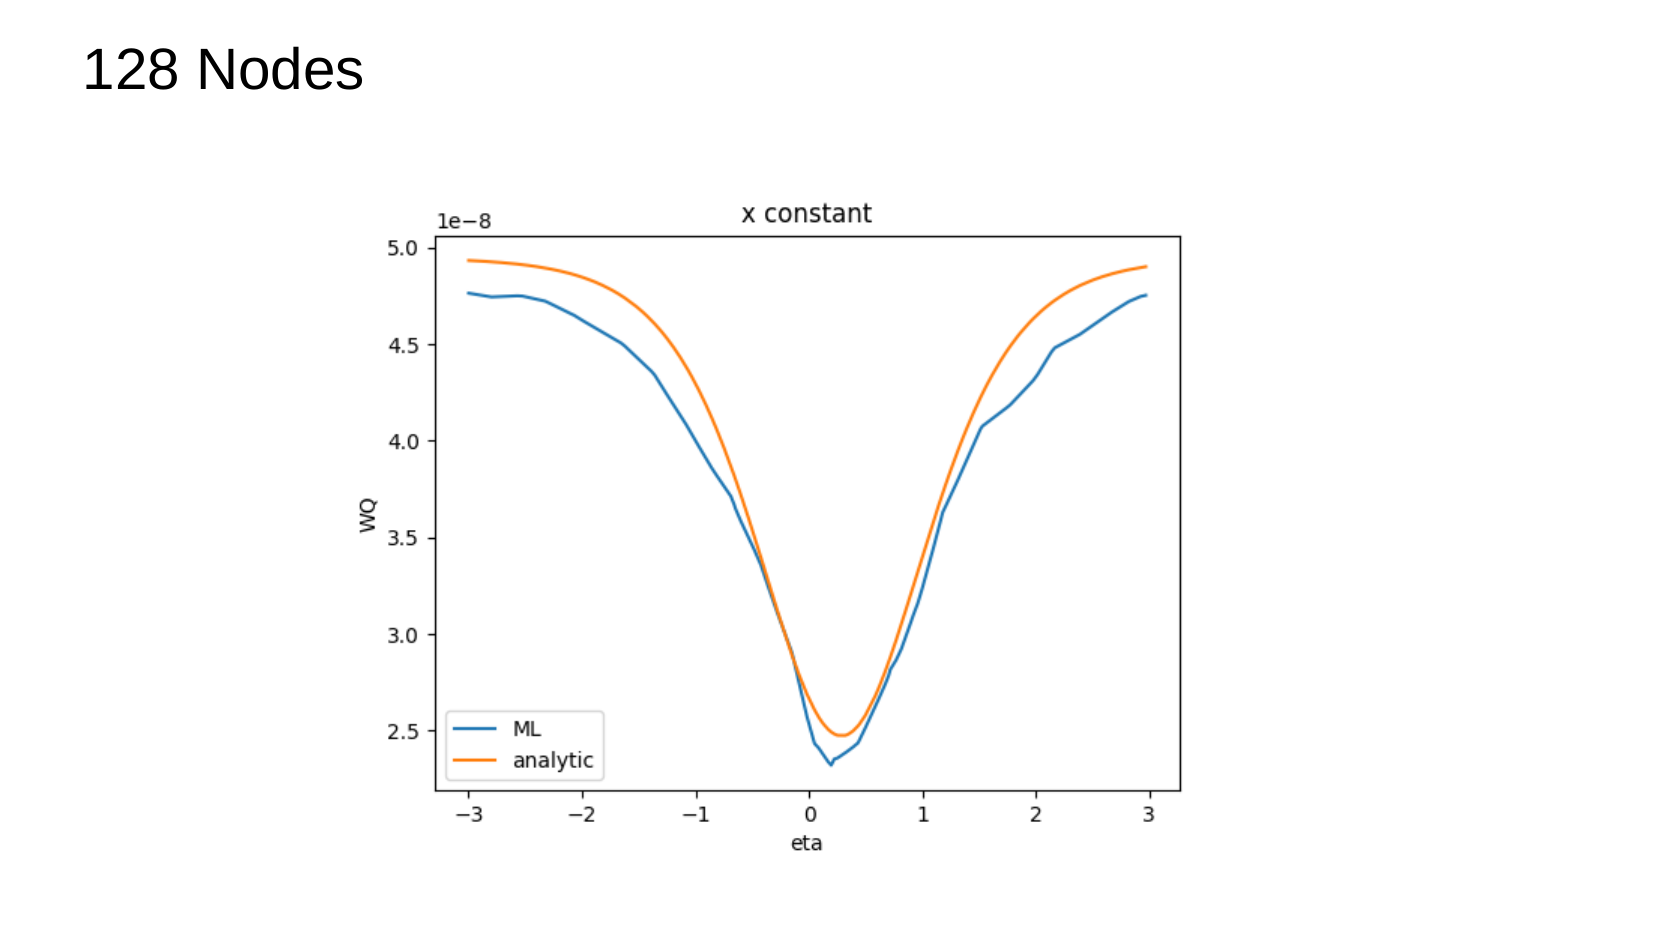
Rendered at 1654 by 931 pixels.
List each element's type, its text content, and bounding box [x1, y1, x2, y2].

picture [315, 149, 1276, 870]
title 128 Nodes [82, 37, 1571, 193]
